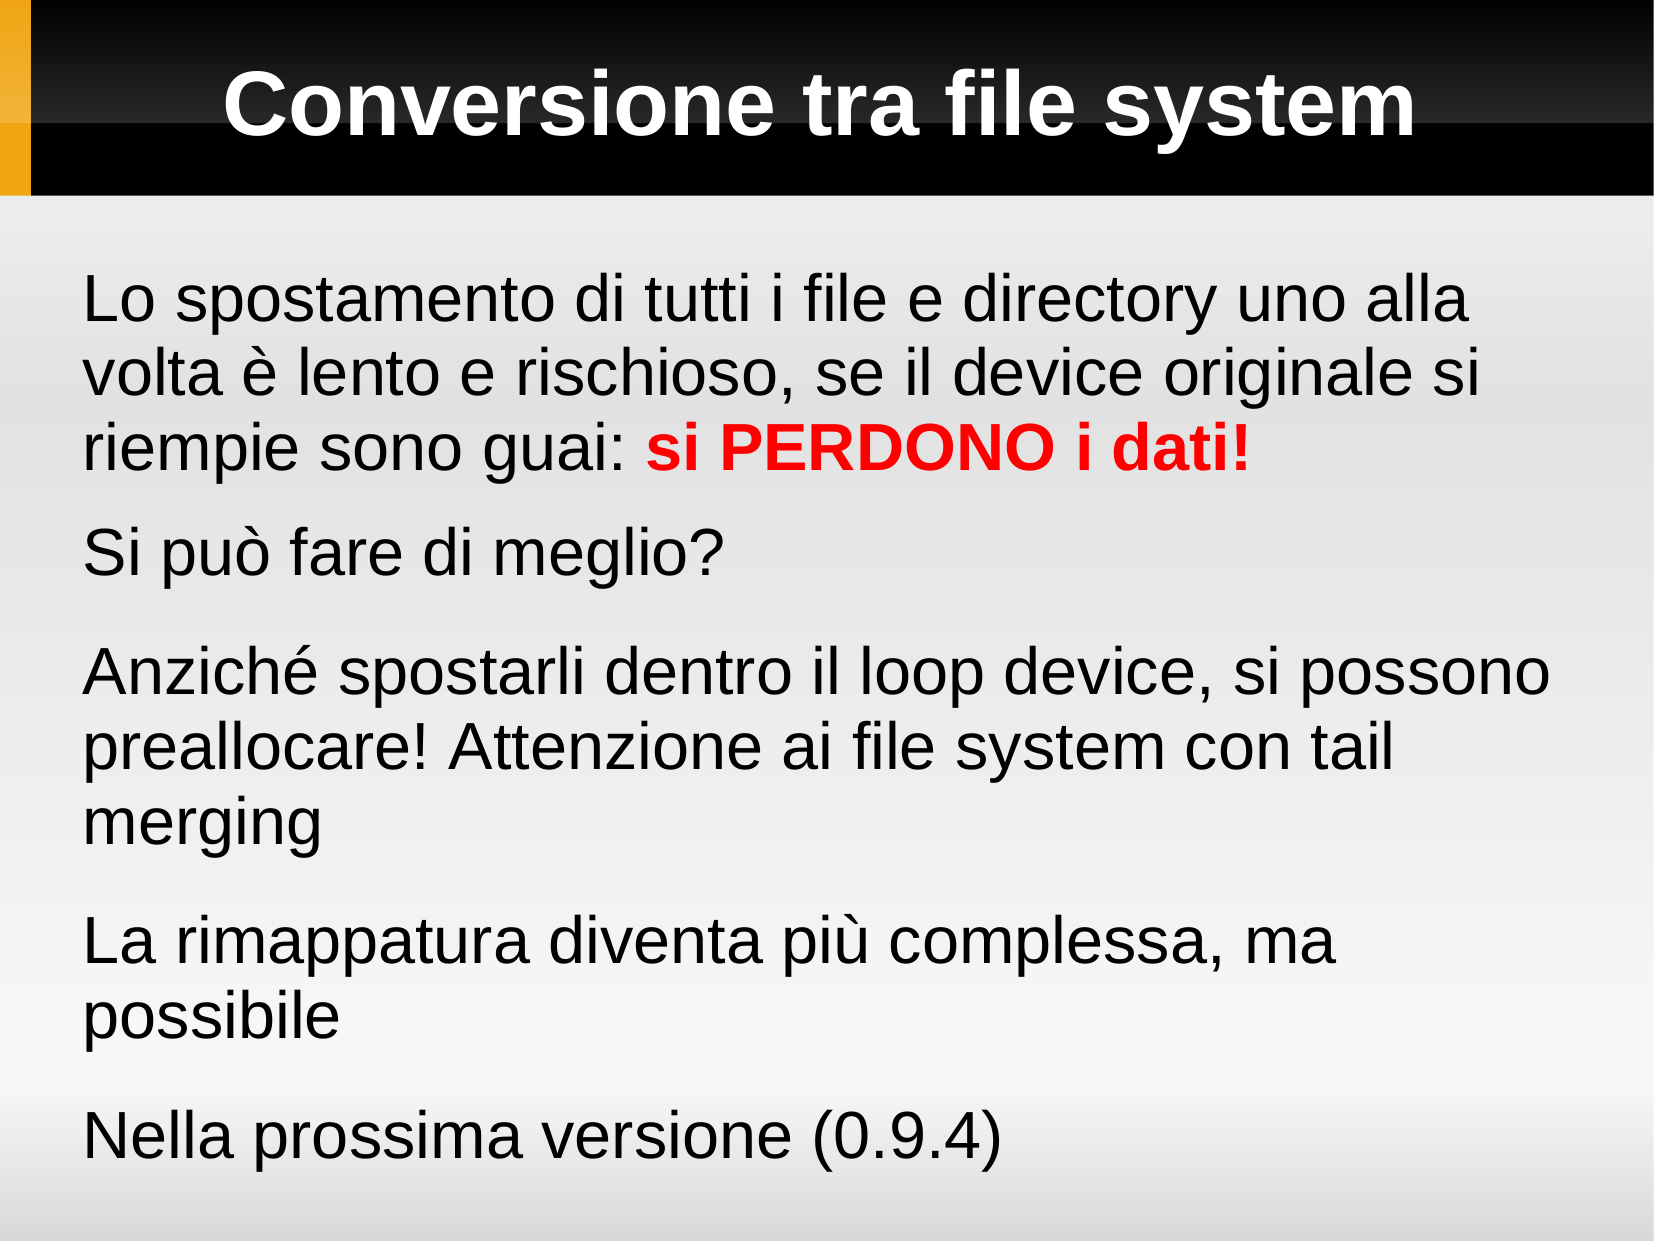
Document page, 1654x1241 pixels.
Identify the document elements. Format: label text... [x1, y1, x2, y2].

picture [0, 0, 1654, 1241]
title Conversione tra file system [76, 0, 1565, 208]
list Lo spostamento di tutti i file e directory uno alla volta è lento e rischioso, se il device originale si riempie sono guai: si PERDONO i dati! Si può fare di meglio? Anziché spostarli dentro il loop device, si possono preallocare! Attenzione ai file system con tail merging La rimappatura diventa più complessa, ma possibile Nella prossima versione (0.9.4) [82, 260, 1571, 1173]
